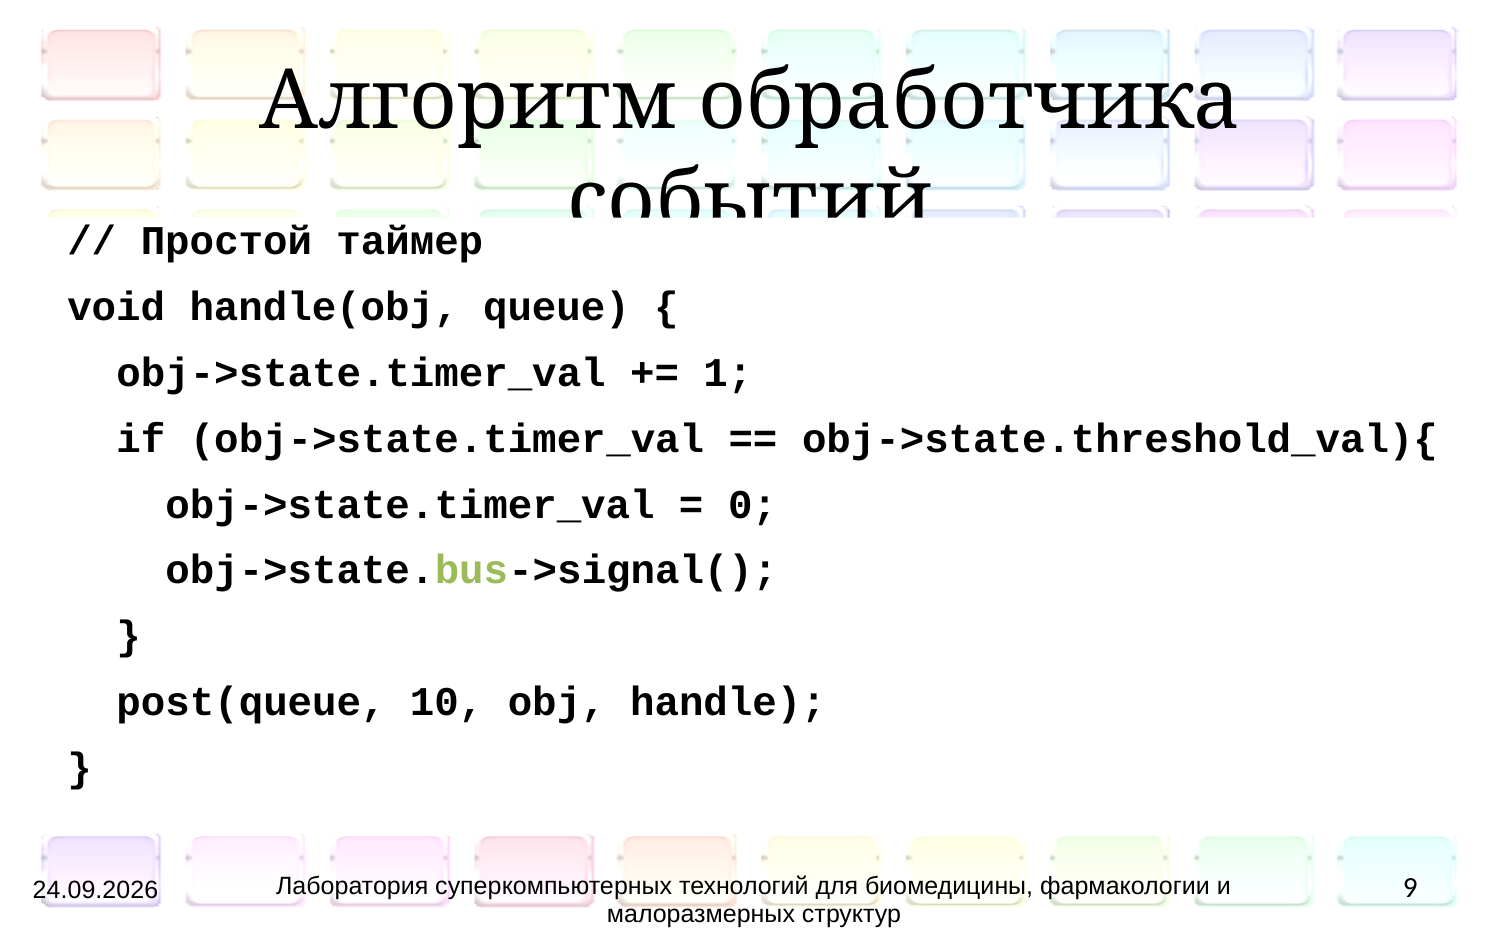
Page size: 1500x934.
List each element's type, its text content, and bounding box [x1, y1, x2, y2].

text_box Лаборатория суперкомпьютерных технологий для биомедицины, фармакологии и малоразмерных структур [171, 864, 1338, 915]
list // Простой таймер void handle(obj, queue) { obj->state.timer_val += 1; if (obj->state.timer_val == obj->state.threshold_val){ obj->state.timer_val = 0; obj->state.bus->signal(); } post(queue, 10, obj, handle); } [17, 217, 1473, 834]
text_box 25.10.2012 [17, 868, 184, 918]
text_box [1387, 868, 1473, 918]
title Алгоритм обработчика событий [75, 37, 1426, 193]
